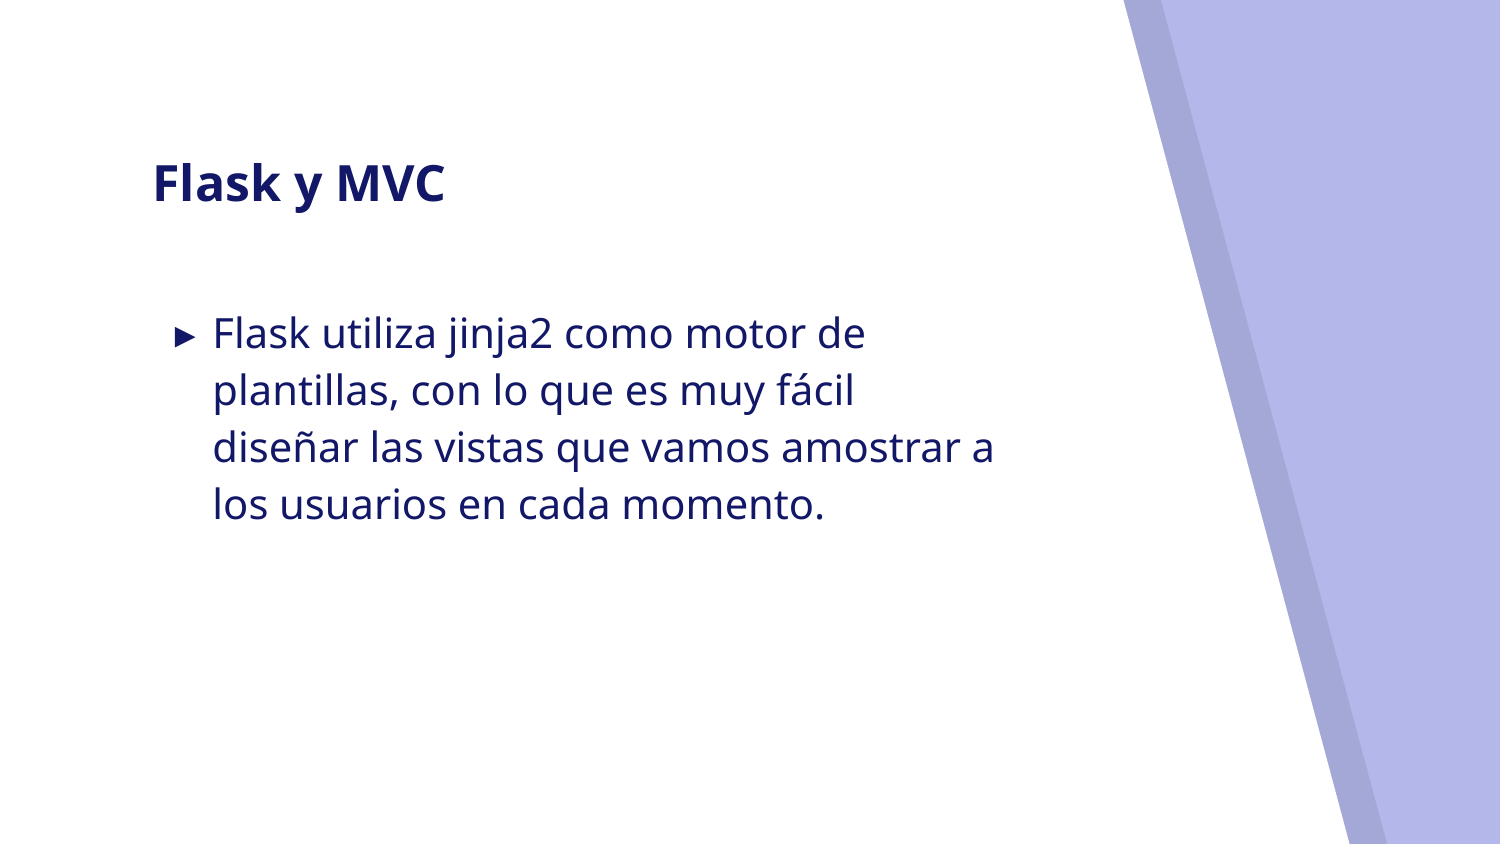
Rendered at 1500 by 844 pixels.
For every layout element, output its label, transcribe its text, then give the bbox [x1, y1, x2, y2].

title Flask y MVC [137, 146, 1011, 227]
list Flask utiliza jinja2 como motor de plantillas, con lo que es muy fácil diseñar las vistas que vamos amostrar a los usuarios en cada momento. [137, 246, 1011, 538]
